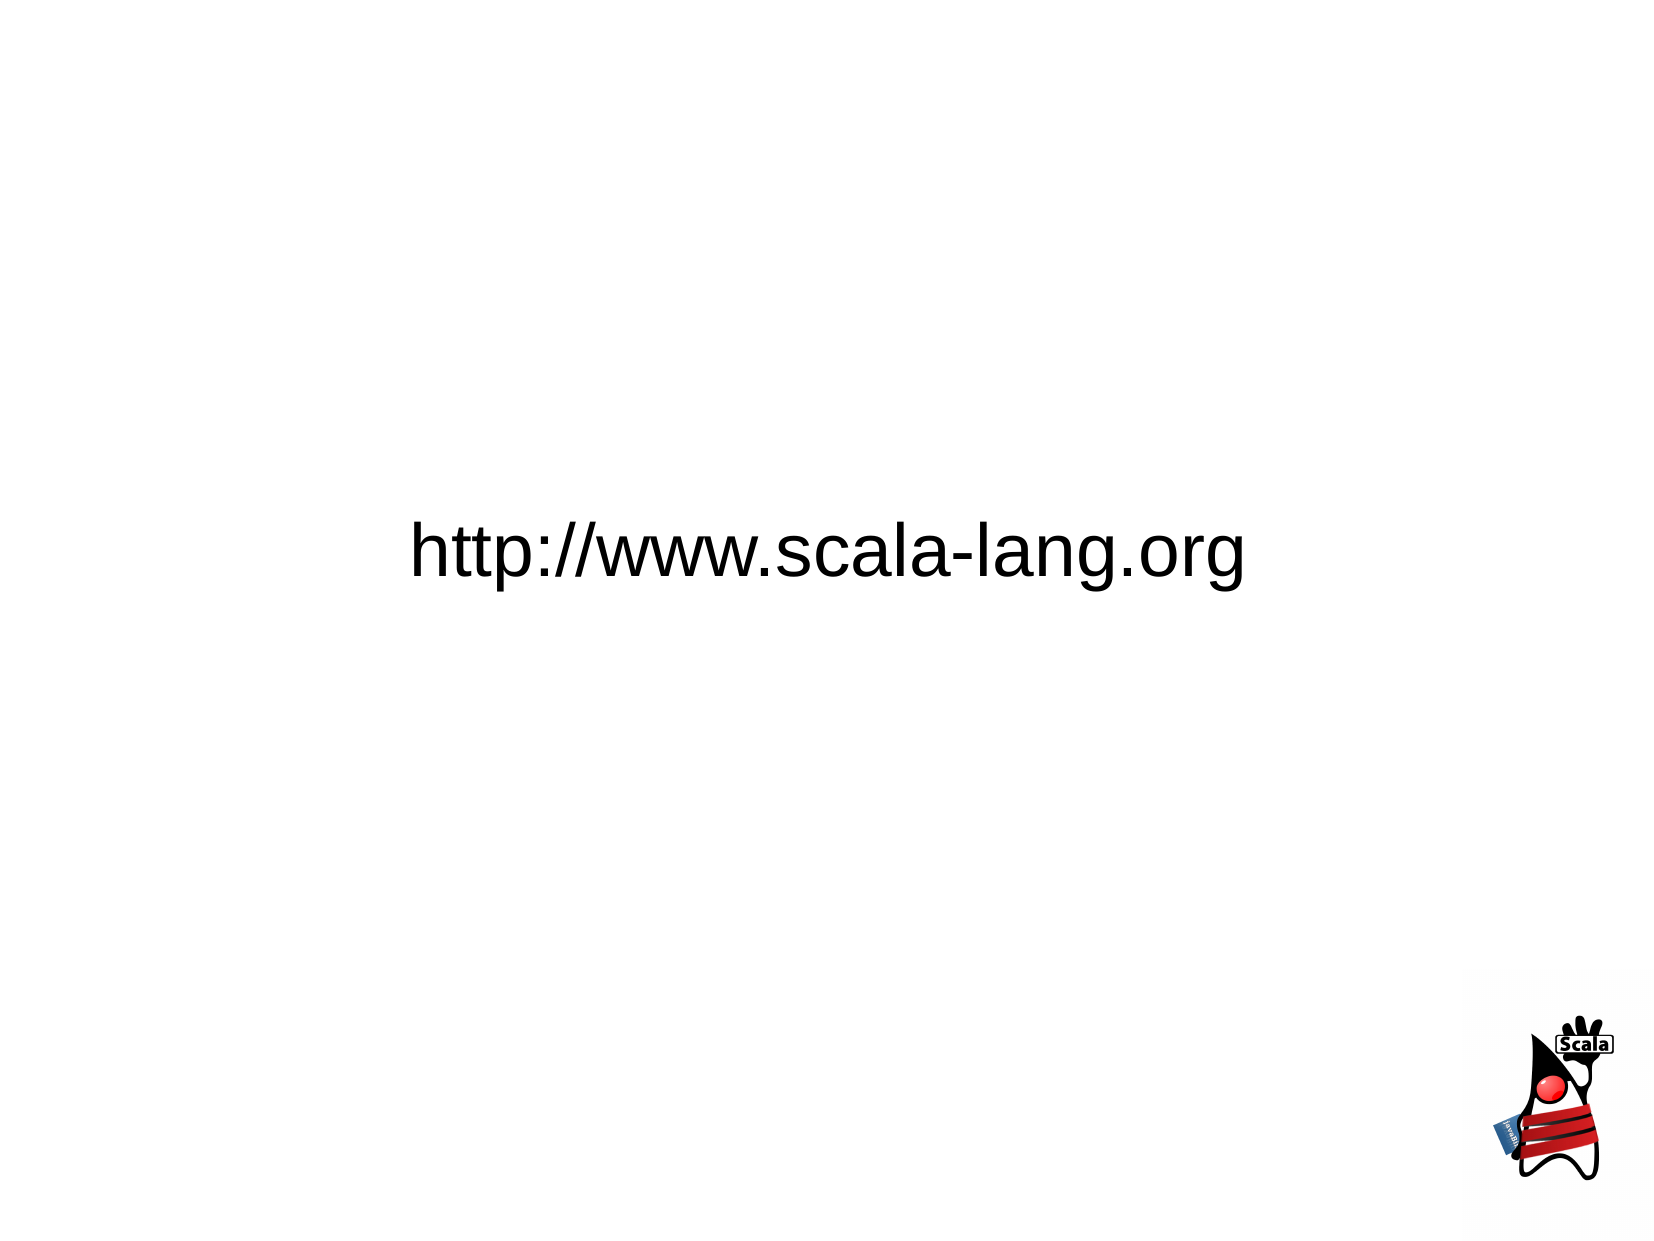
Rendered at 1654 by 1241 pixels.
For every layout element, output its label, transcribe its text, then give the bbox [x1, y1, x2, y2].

picture [1462, 969, 1654, 1241]
text_box http://www.scala-lang.org [3, 501, 1654, 601]
